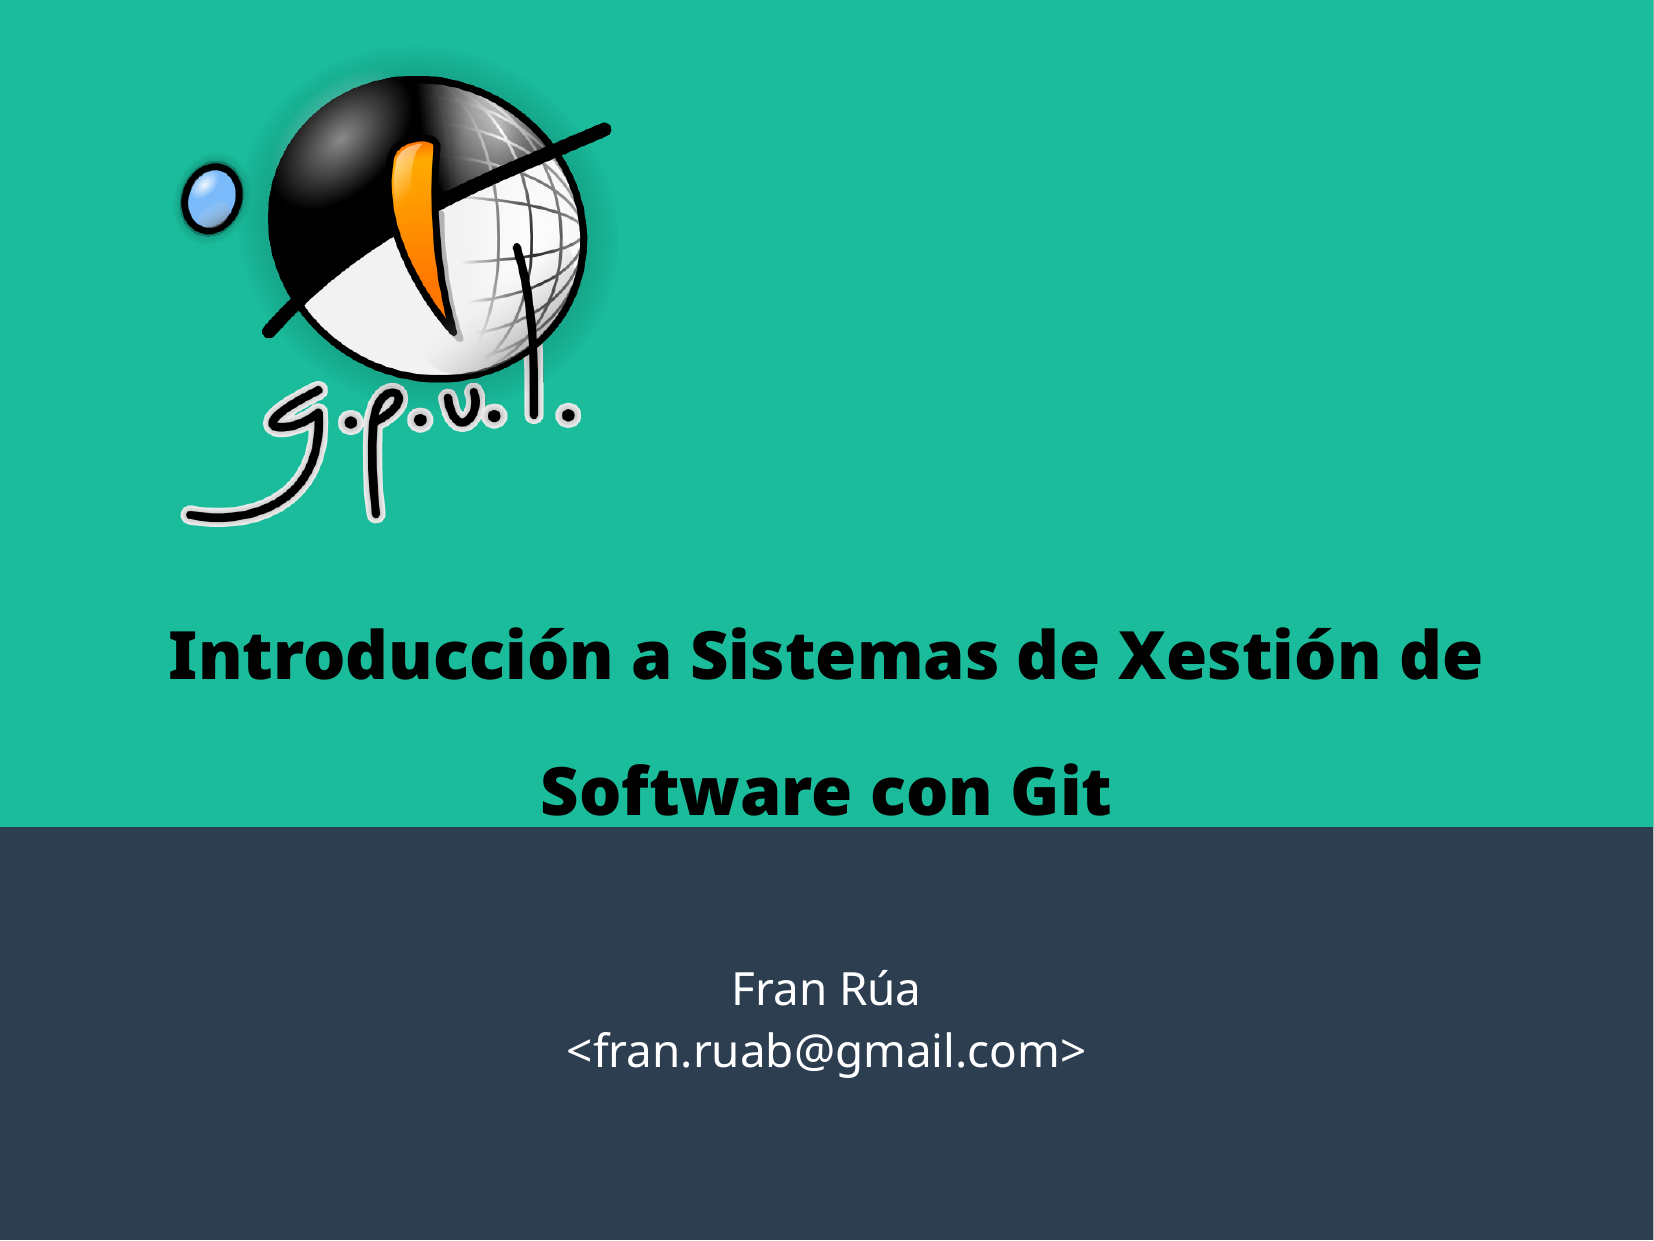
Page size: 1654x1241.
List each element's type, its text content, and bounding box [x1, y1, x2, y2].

picture [0, 7, 827, 593]
title Introducción a Sistemas de Xestión de Software con Git [59, 593, 1595, 804]
subtitle Fran Rúa <fran.ruab@gmail.com> [59, 856, 1595, 1182]
